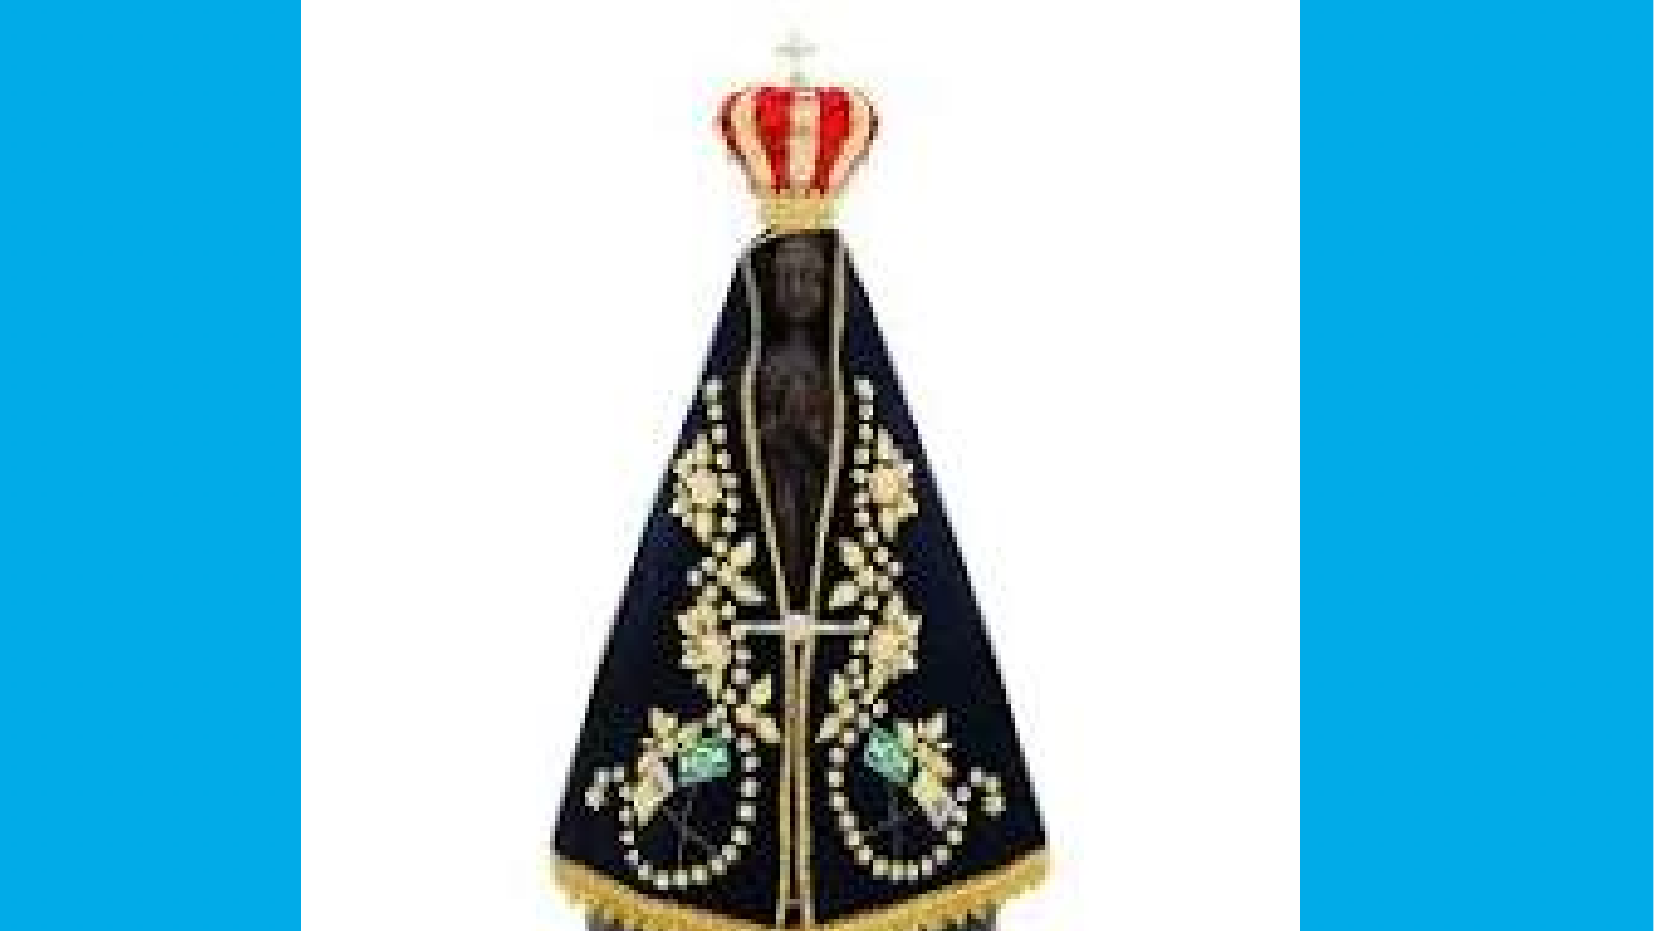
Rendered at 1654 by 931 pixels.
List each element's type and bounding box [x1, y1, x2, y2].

picture [302, 0, 1299, 931]
